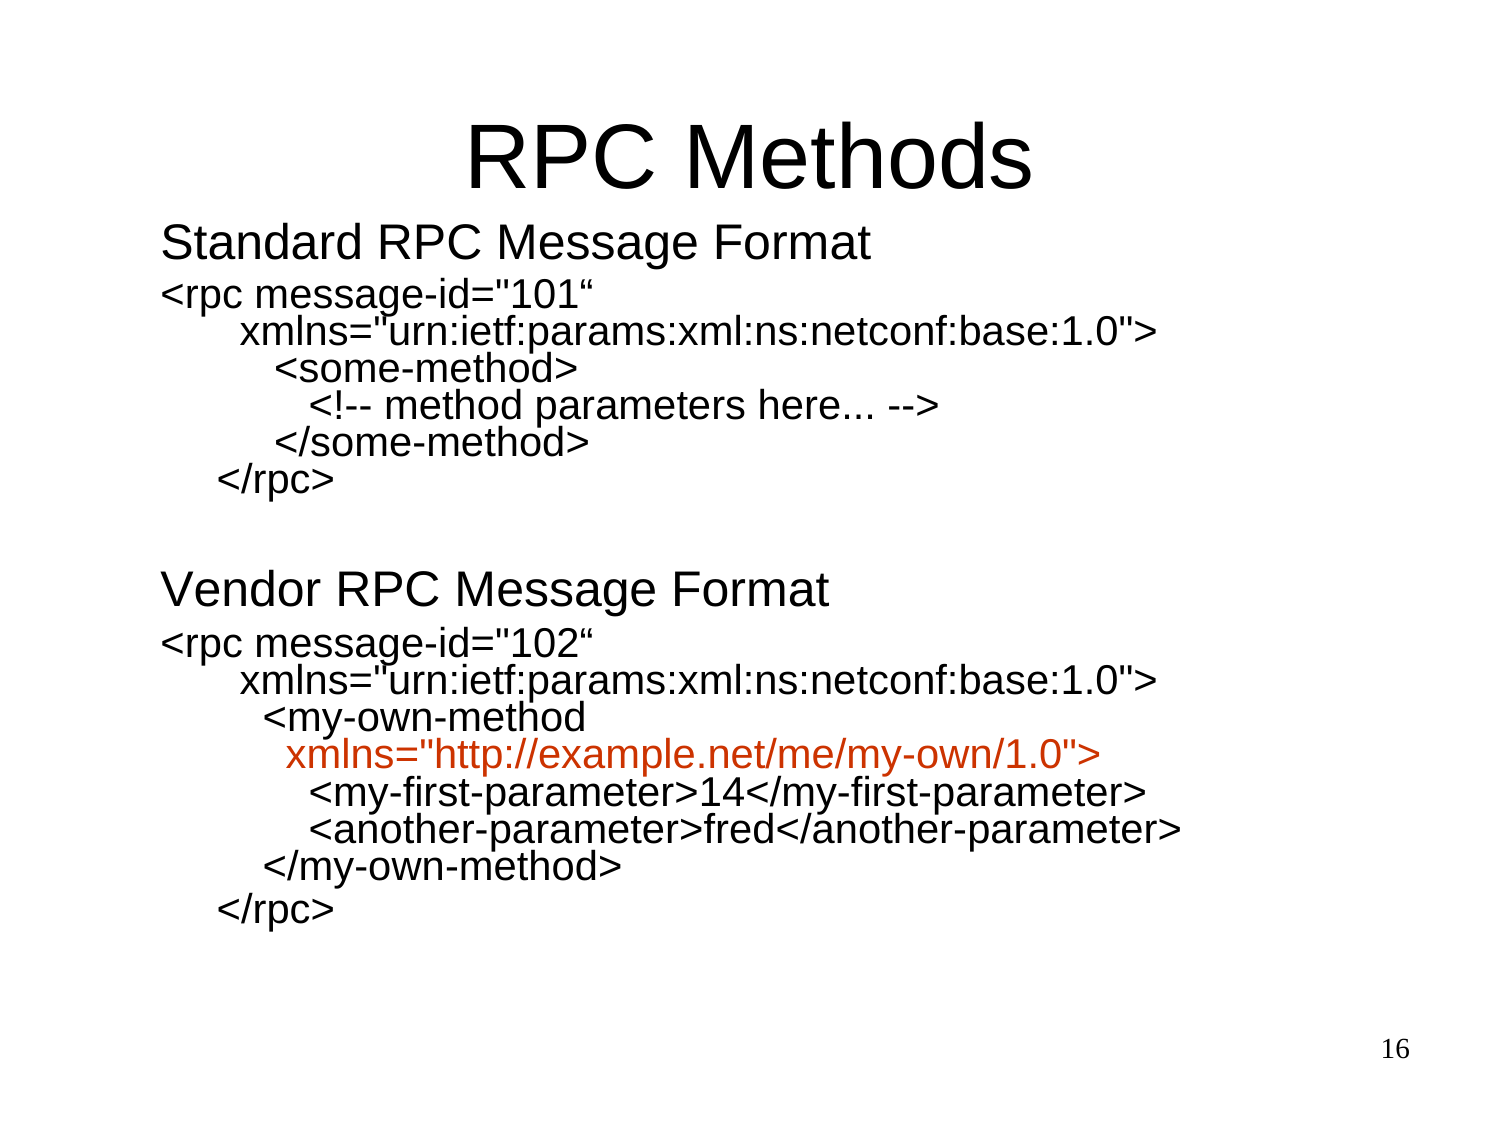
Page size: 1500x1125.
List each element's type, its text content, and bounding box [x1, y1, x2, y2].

title RPC Methods [75, 61, 1426, 216]
list Standard RPC Message Format <rpc message-id="101“ xmlns="urn:ietf:params:xml:ns:netconf:base:1.0"> <some-method> <!-- method parameters here... --> </some-method> </rpc> Vendor RPC Message Format <rpc message-id="102“ xmlns="urn:ietf:params:xml:ns:netconf:base:1.0"> <my-own-method xmlns="http://example.net/me/my-own/1.0"> <my-first-parameter>14</my-first-parameter> <another-parameter>fred</another-parameter> </my-own-method> </rpc> [145, 215, 1396, 954]
